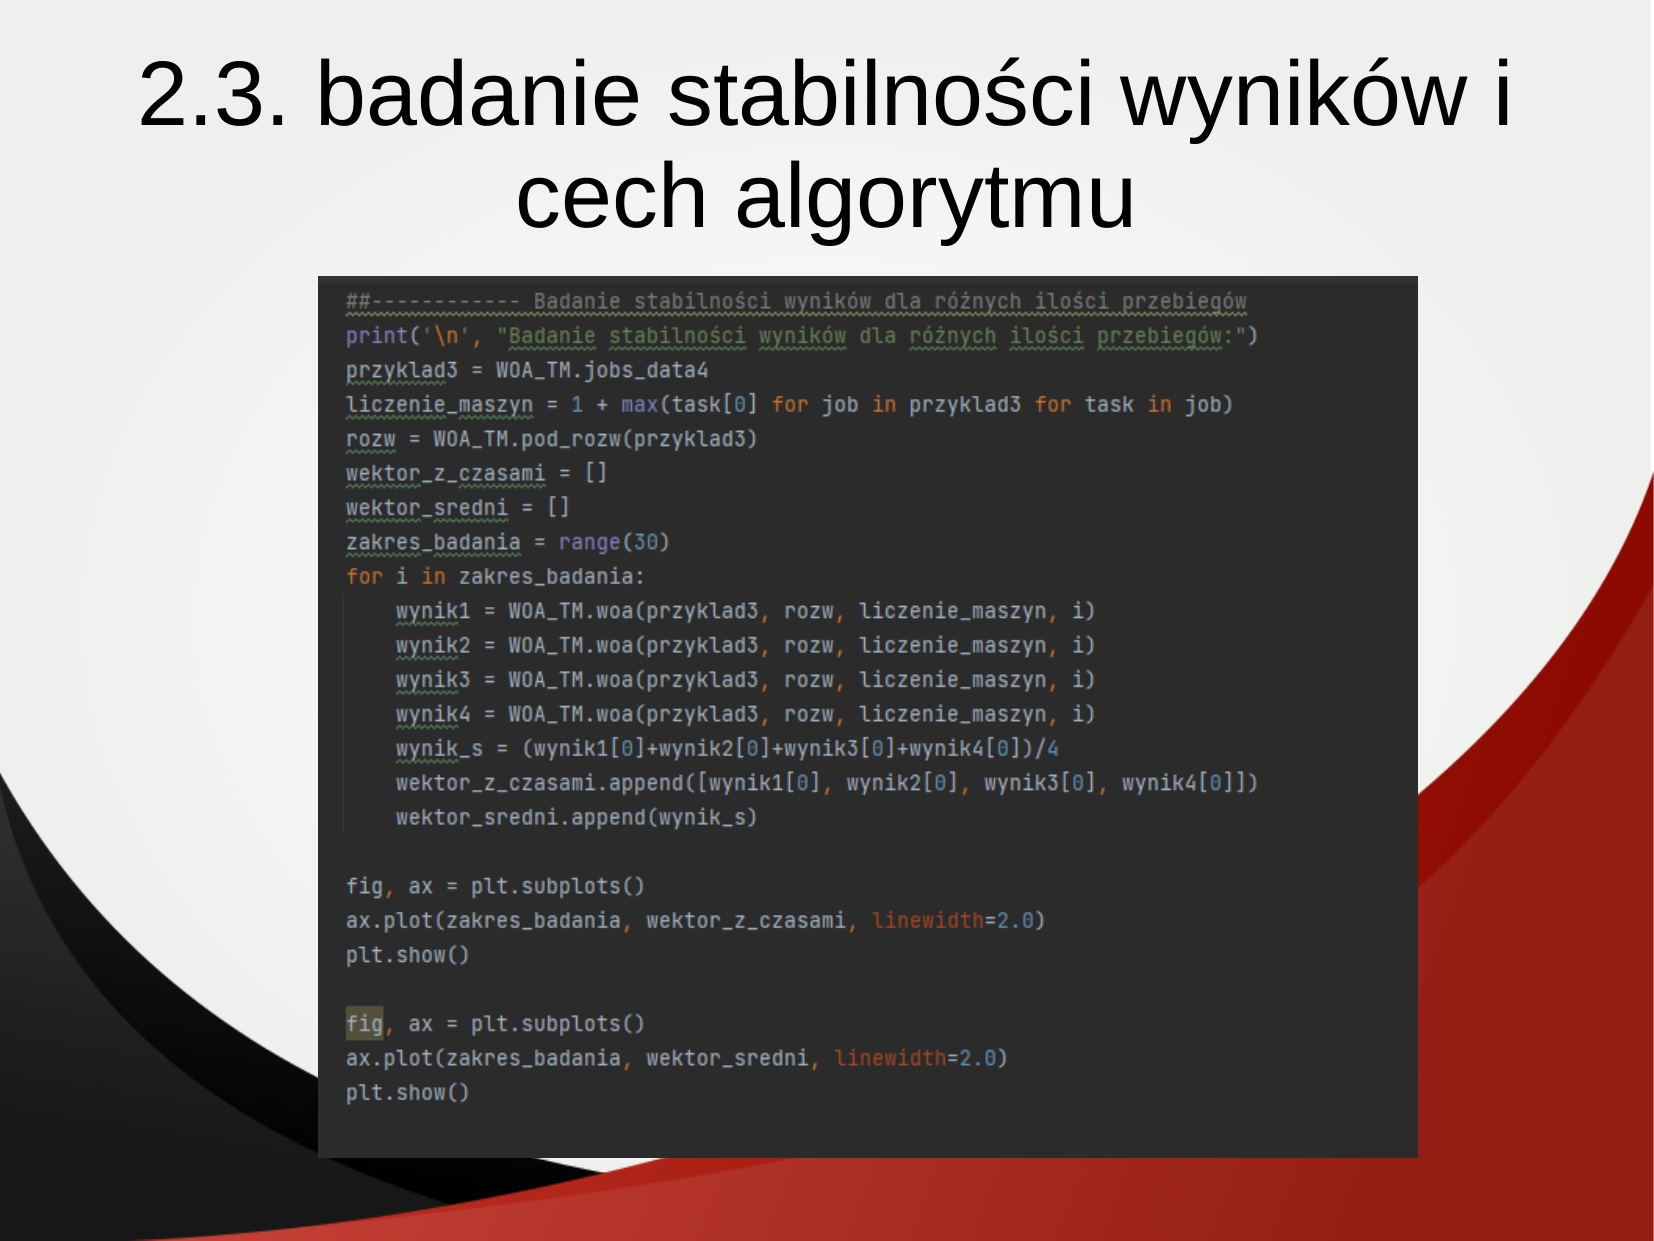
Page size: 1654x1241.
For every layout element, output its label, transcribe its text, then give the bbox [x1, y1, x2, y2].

title 2.3. badanie stabilności wyników i cech algorytmu [82, 41, 1571, 249]
picture [0, 0, 1654, 1241]
